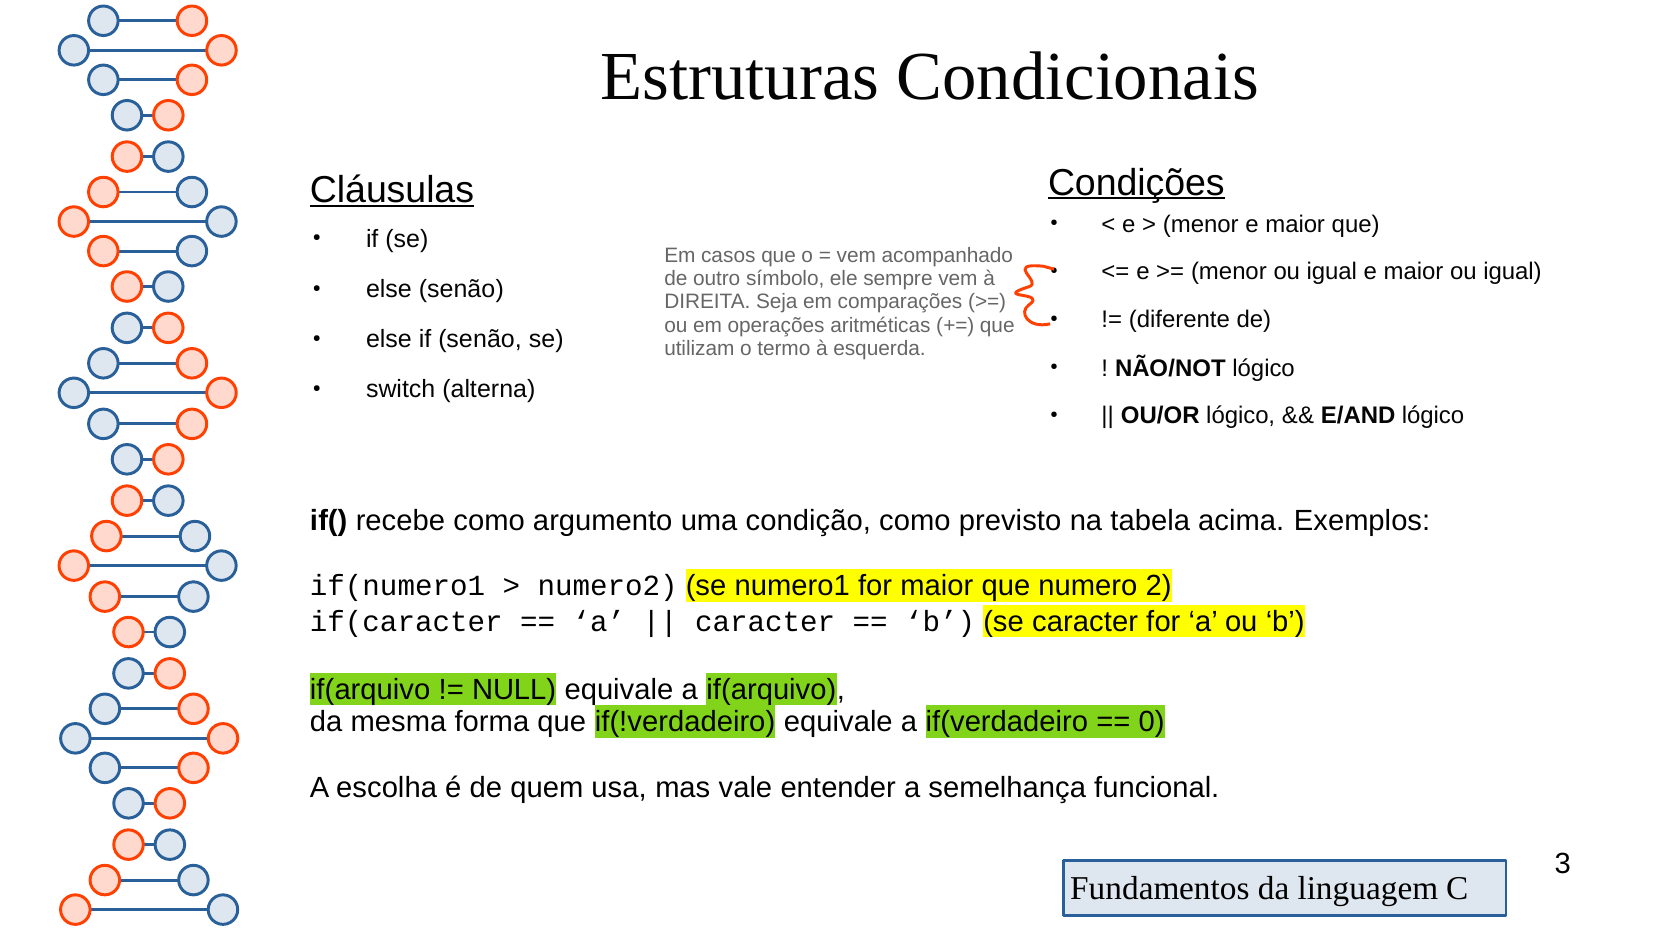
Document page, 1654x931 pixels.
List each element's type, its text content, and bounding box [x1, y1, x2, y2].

title Estruturas Condicionais [265, 0, 1595, 154]
text_box if() recebe como argumento uma condição, como previsto na tabela acima. Exemplos: if(numero1 > numero2) (se numero1 for maior que numero 2) if(caracter == ‘a’ || caracter == ‘b’) (se caracter for ‘a’ ou ‘b’) if(arquivo != NULL) equivale a if(arquivo), da mesma forma que if(!verdadeiro) equivale a if(verdadeiro == 0) A escolha é de quem usa, mas vale entender a semelhança funcional. [295, 496, 1447, 827]
text_box [1477, 860, 1507, 916]
list < e > (menor e maior que) <= e >= (menor ou igual e maior ou igual) != (diferente de) ! NÃO/NOT lógico || OU/OR lógico, && E/AND lógico [1033, 210, 1595, 429]
text_box Em casos que o = vem acompanhado de outro símbolo, ele sempre vem à DIREITA. Seja em comparações (>=) ou em operações aritméticas (+=) que utilizam o termo à esquerda. [649, 236, 1034, 384]
text_box Condições [1033, 153, 1447, 211]
text_box Cláusulas [295, 161, 709, 219]
list if (se) else (senão) else if (senão, se) switch (alterna) [295, 224, 709, 414]
text_box Fundamentos da linguagem C [1063, 850, 1477, 925]
